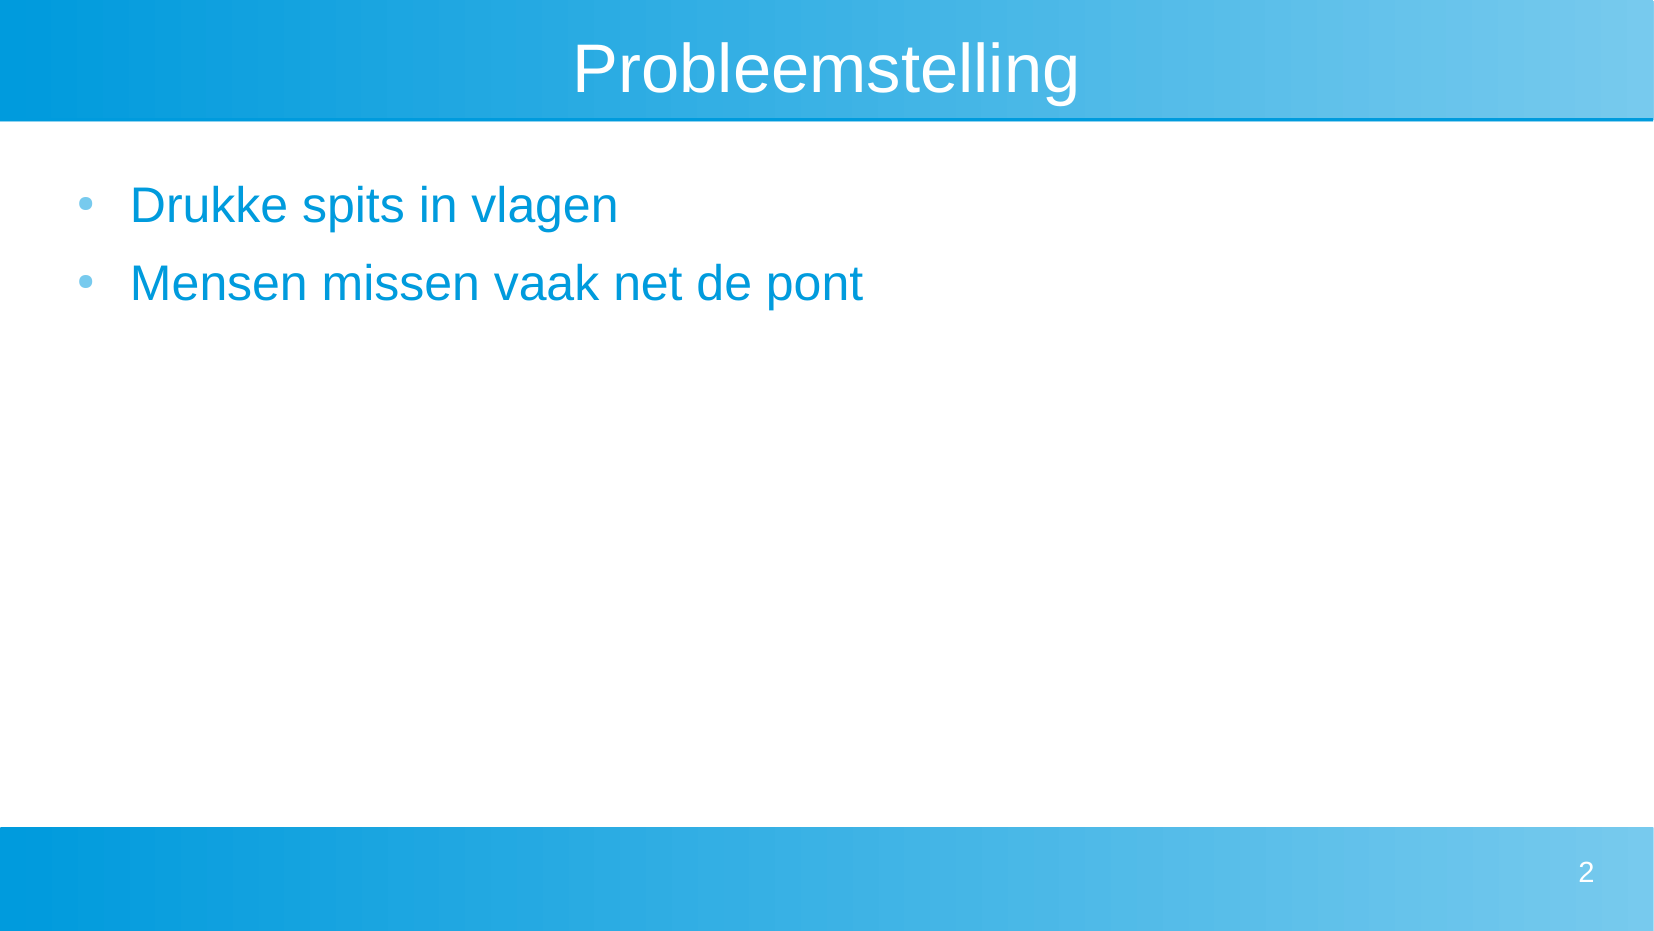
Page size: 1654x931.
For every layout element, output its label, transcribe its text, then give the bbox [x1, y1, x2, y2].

list Drukke spits in vlagen Mensen missen vaak net de pont [59, 177, 1595, 768]
title Probleemstelling [59, 29, 1595, 108]
